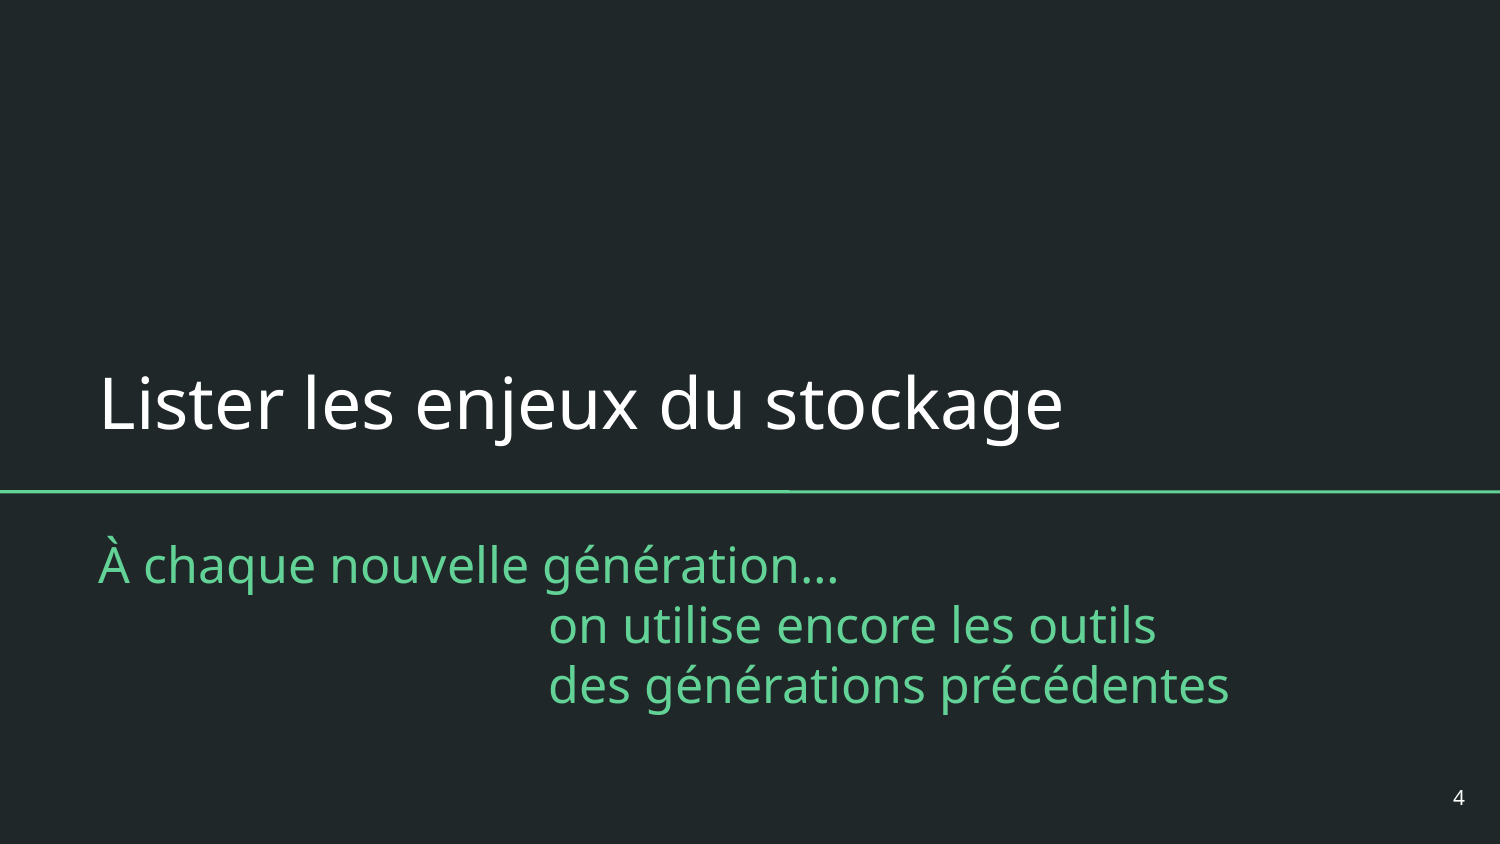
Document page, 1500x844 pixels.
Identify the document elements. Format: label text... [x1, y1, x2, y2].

text_box À chaque nouvelle génération… on utilise encore les outils des générations précédentes [83, 518, 1447, 729]
slide_number <numéro> [1389, 764, 1480, 830]
title Lister les enjeux du stockage [83, 337, 1417, 466]
